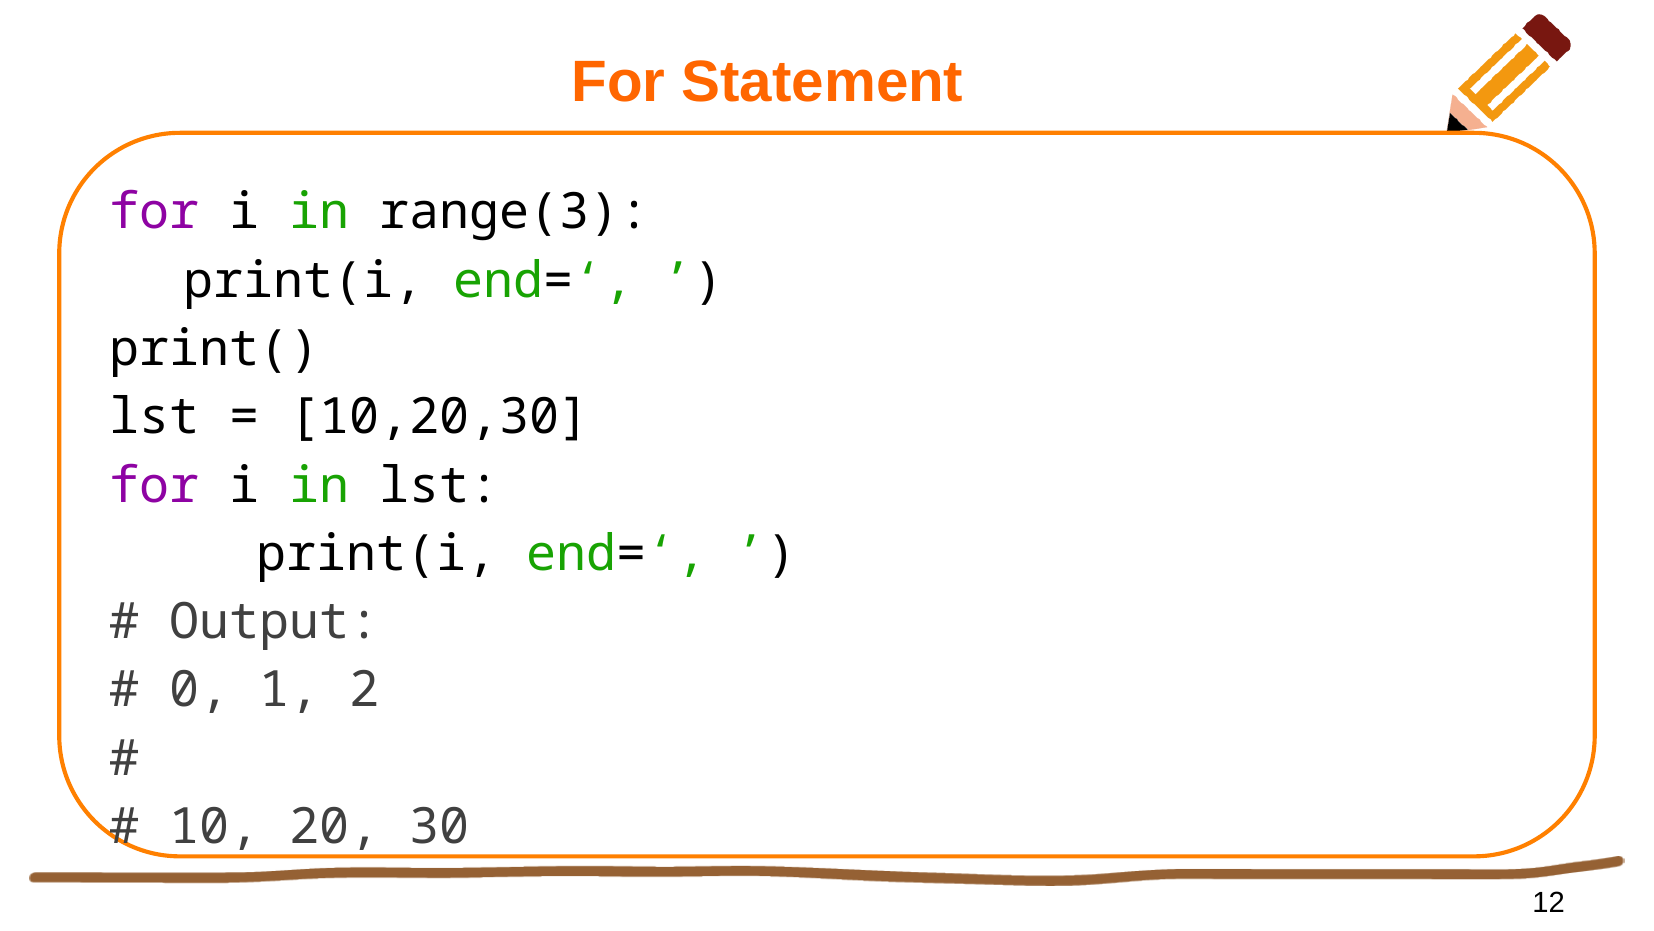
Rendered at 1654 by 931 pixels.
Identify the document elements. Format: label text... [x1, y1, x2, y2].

picture [1446, 14, 1571, 133]
picture [29, 856, 1625, 886]
title For Statement [88, 29, 1447, 133]
text_box for i in range(3): print(i, end=‘, ’) print() lst = [10,20,30] for i in lst: print(i, end=‘, ’) # Output: # 0, 1, 2 # # 10, 20, 30 [59, 132, 1595, 857]
